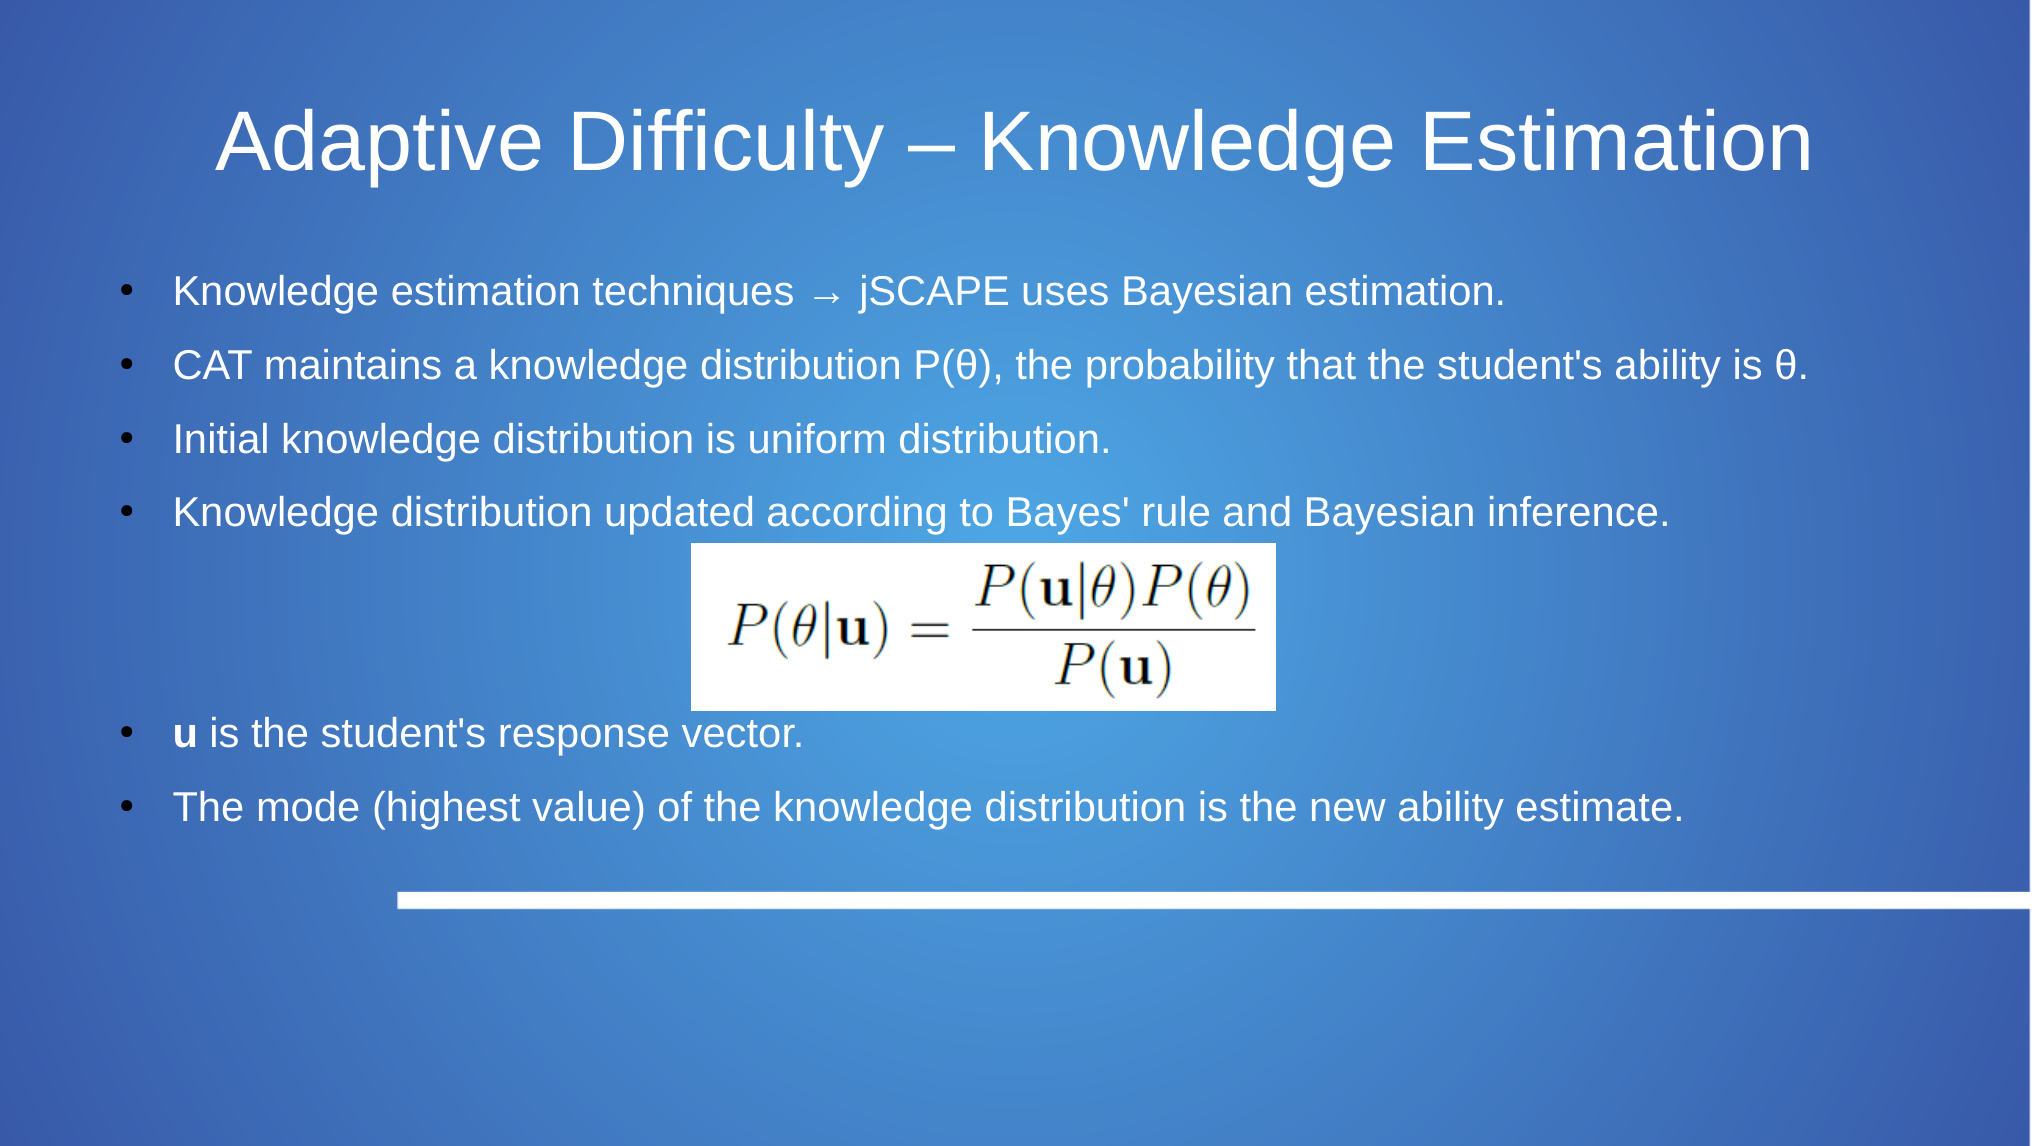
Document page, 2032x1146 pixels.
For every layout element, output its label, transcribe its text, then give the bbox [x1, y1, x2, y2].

title Adaptive Difficulty – Knowledge Estimation [101, 45, 1930, 237]
list Knowledge estimation techniques → jSCAPE uses Bayesian estimation. CAT maintains a knowledge distribution P(θ), the probability that the student's ability is θ. Initial knowledge distribution is uniform distribution. Knowledge distribution updated according to Bayes' rule and Bayesian inference. u is the student's response vector. The mode (highest value) of the knowledge distribution is the new ability estimate. [101, 268, 1930, 933]
picture [0, 0, 2032, 1146]
